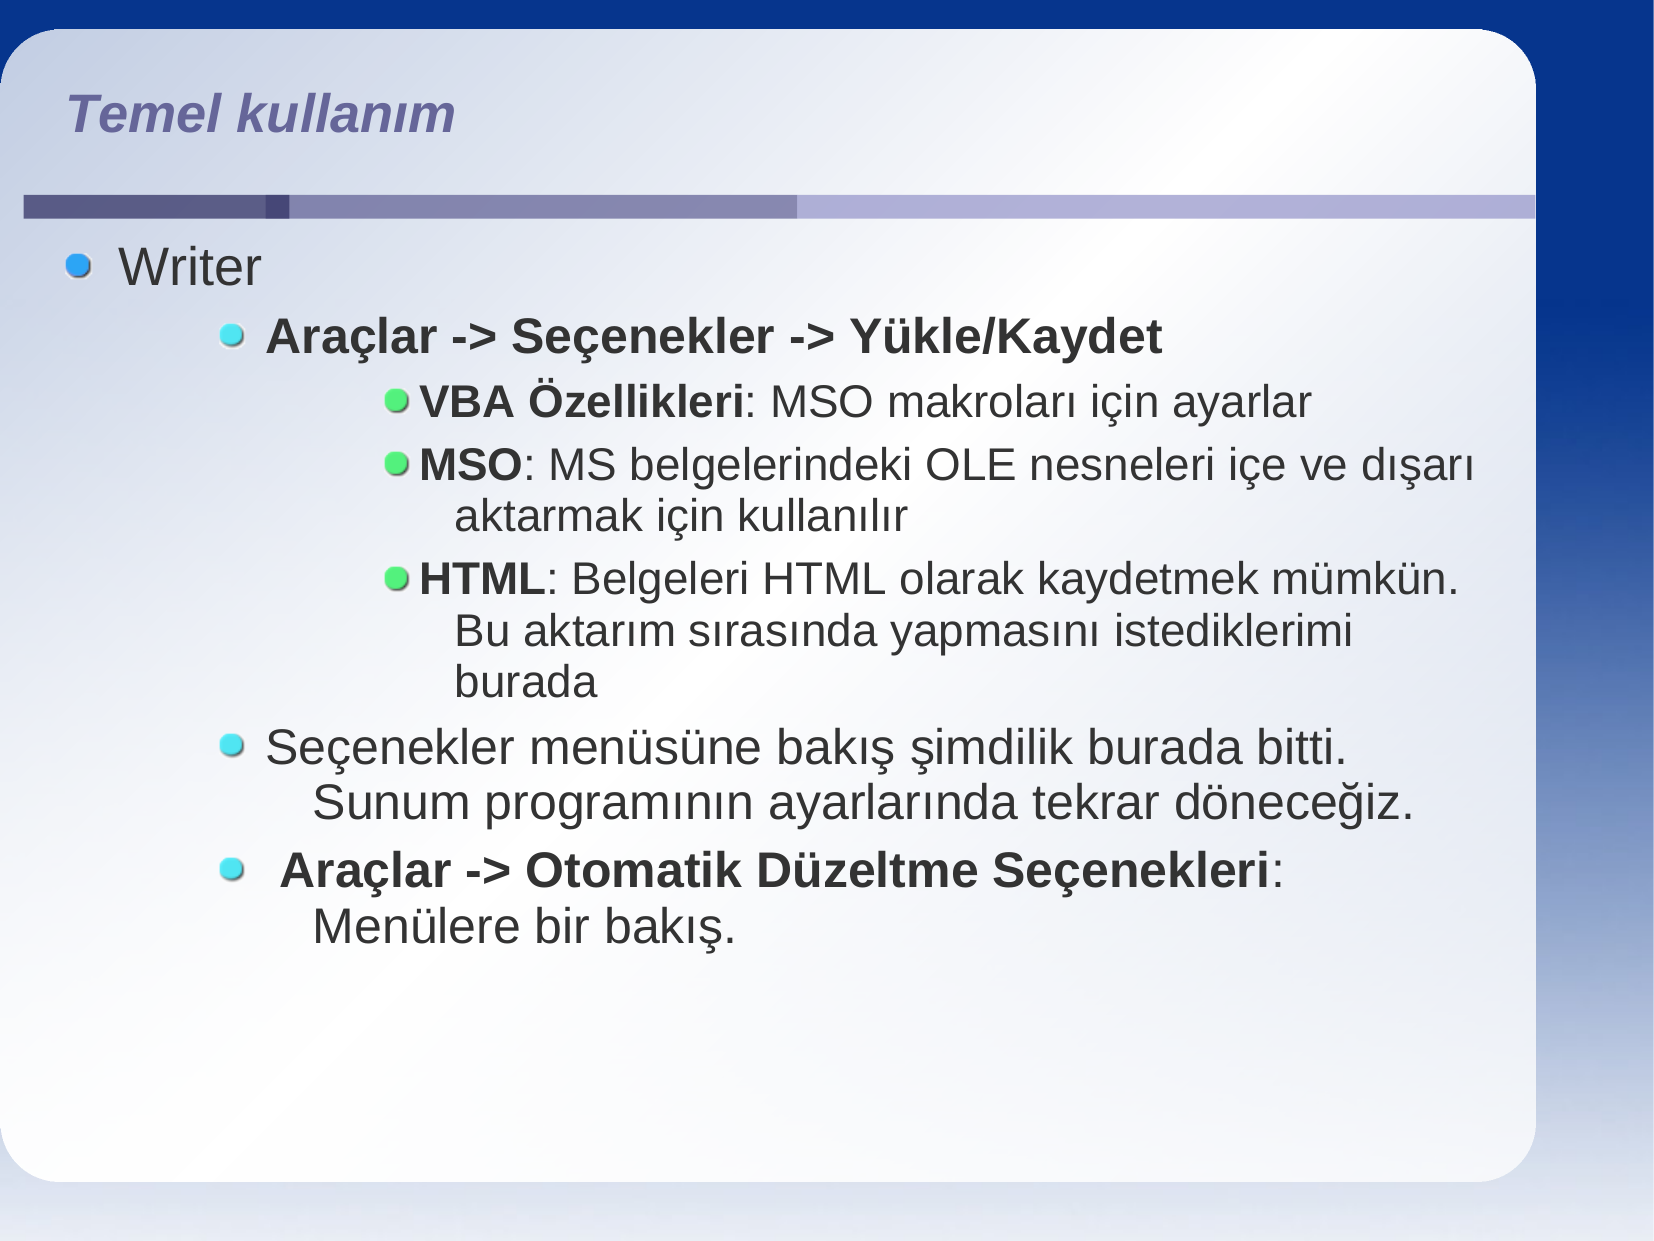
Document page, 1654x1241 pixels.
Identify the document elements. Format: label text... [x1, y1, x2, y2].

picture [0, 0, 1654, 1241]
title Temel kullanım [29, 49, 1506, 178]
list Writer Araçlar -> Seçenekler -> Yükle/Kaydet VBA Özellikleri: MSO makroları için ayarlar MSO: MS belgelerindeki OLE nesneleri içe ve dışarı aktarmak için kullanılır HTML: Belgeleri HTML olarak kaydetmek mümkün. Bu aktarım sırasında yapmasını istediklerimi burada Seçenekler menüsüne bakış şimdilik burada bitti. Sunum programının ayarlarında tekrar döneceğiz. Araçlar -> Otomatik Düzeltme Seçenekleri: Menülere bir bakış. [29, 236, 1506, 1152]
